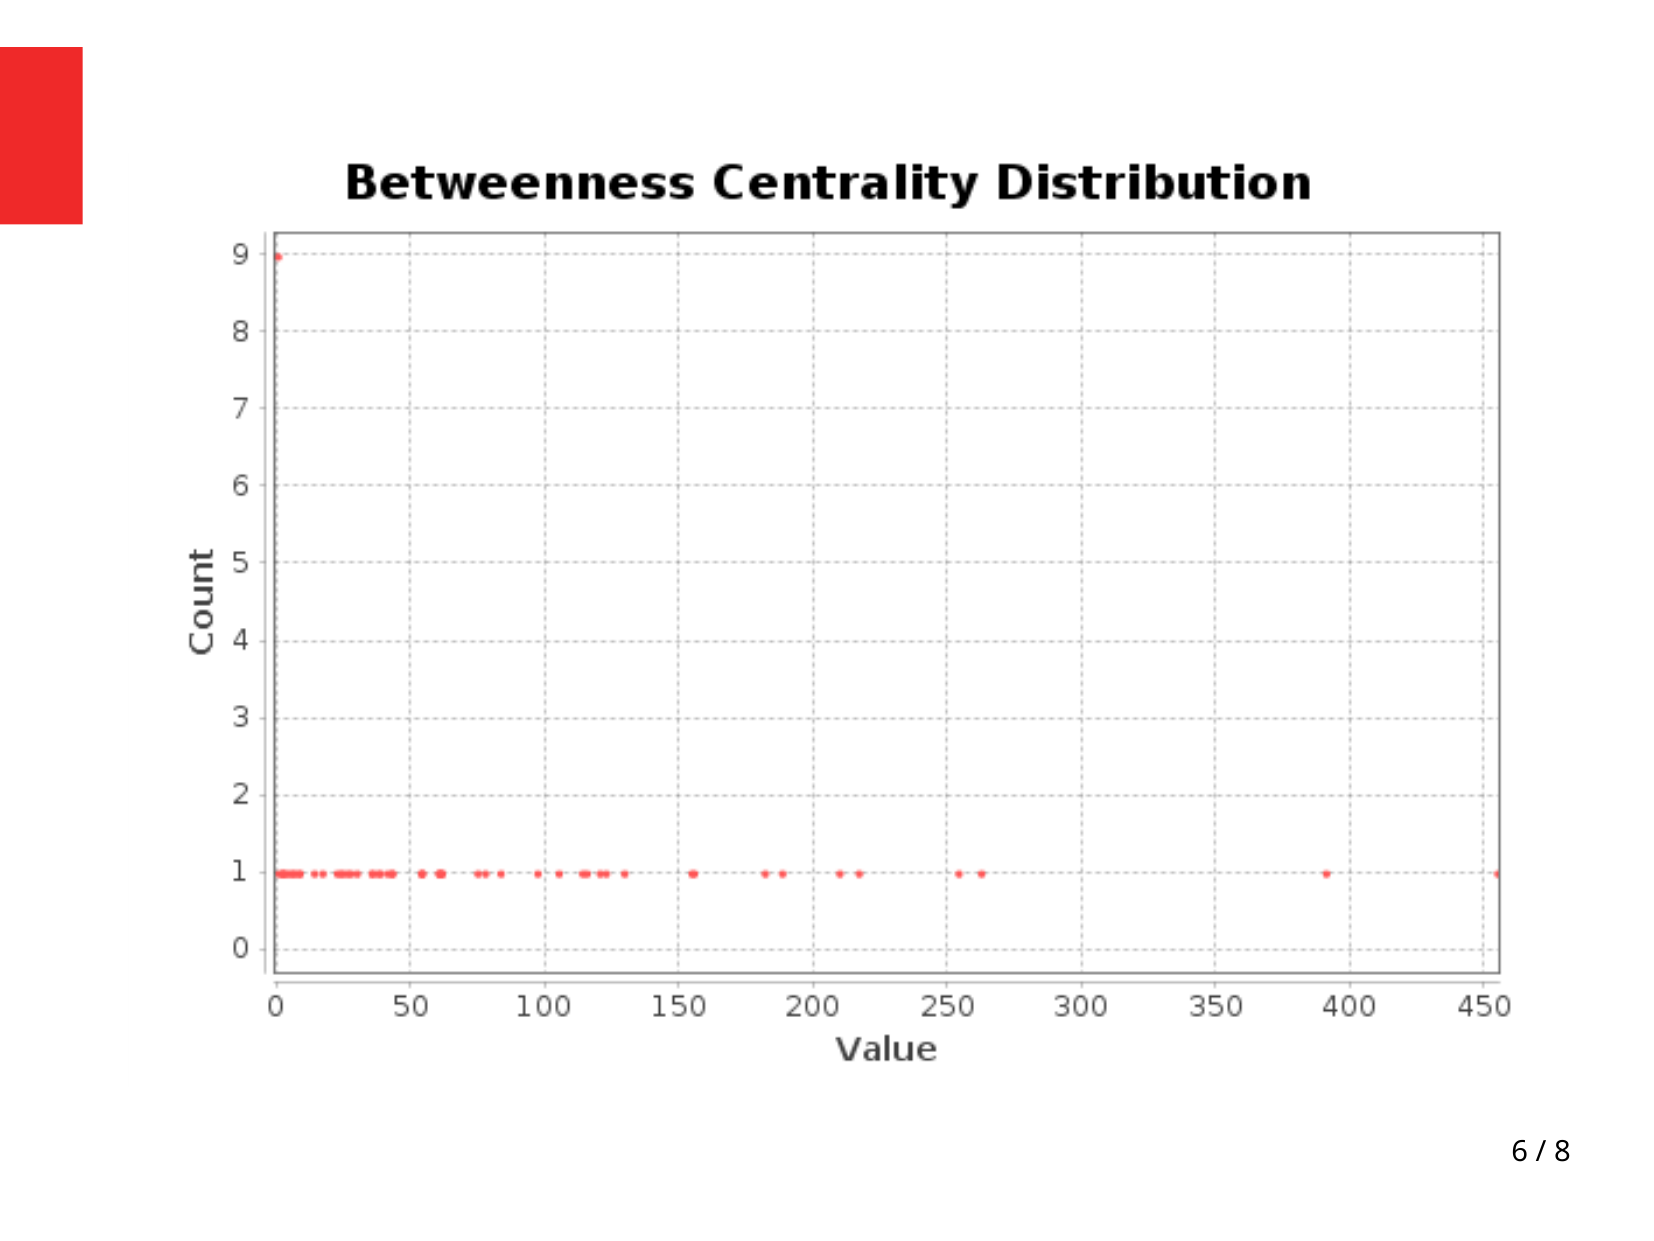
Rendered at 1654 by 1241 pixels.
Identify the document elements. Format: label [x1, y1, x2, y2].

picture [127, 153, 1527, 1087]
